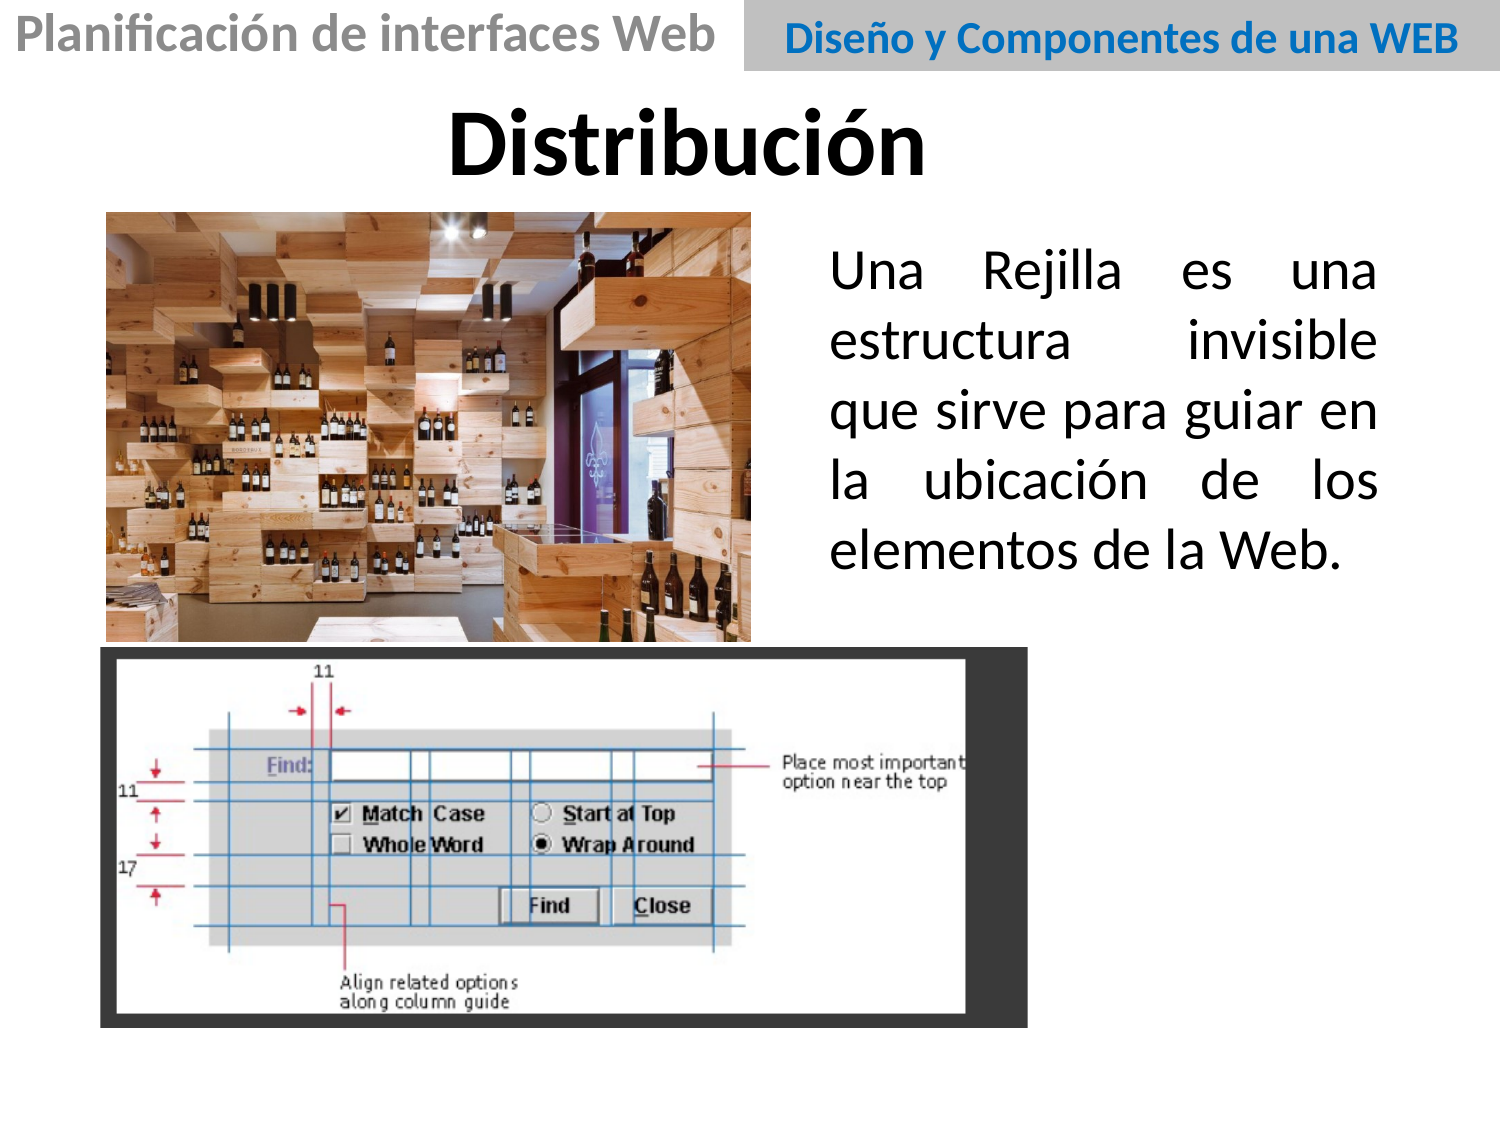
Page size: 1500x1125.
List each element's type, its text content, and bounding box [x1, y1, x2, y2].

title Diseño y Componentes de una WEB [744, 0, 1500, 71]
picture [106, 212, 751, 642]
text_box Distribución [63, 84, 1314, 191]
picture [100, 647, 1028, 1028]
title Planificación de interfaces Web [0, 0, 744, 60]
text_box Una Rejilla es una estructura invisible que sirve para guiar en la ubicación de los elementos de la Web. [814, 223, 1394, 589]
